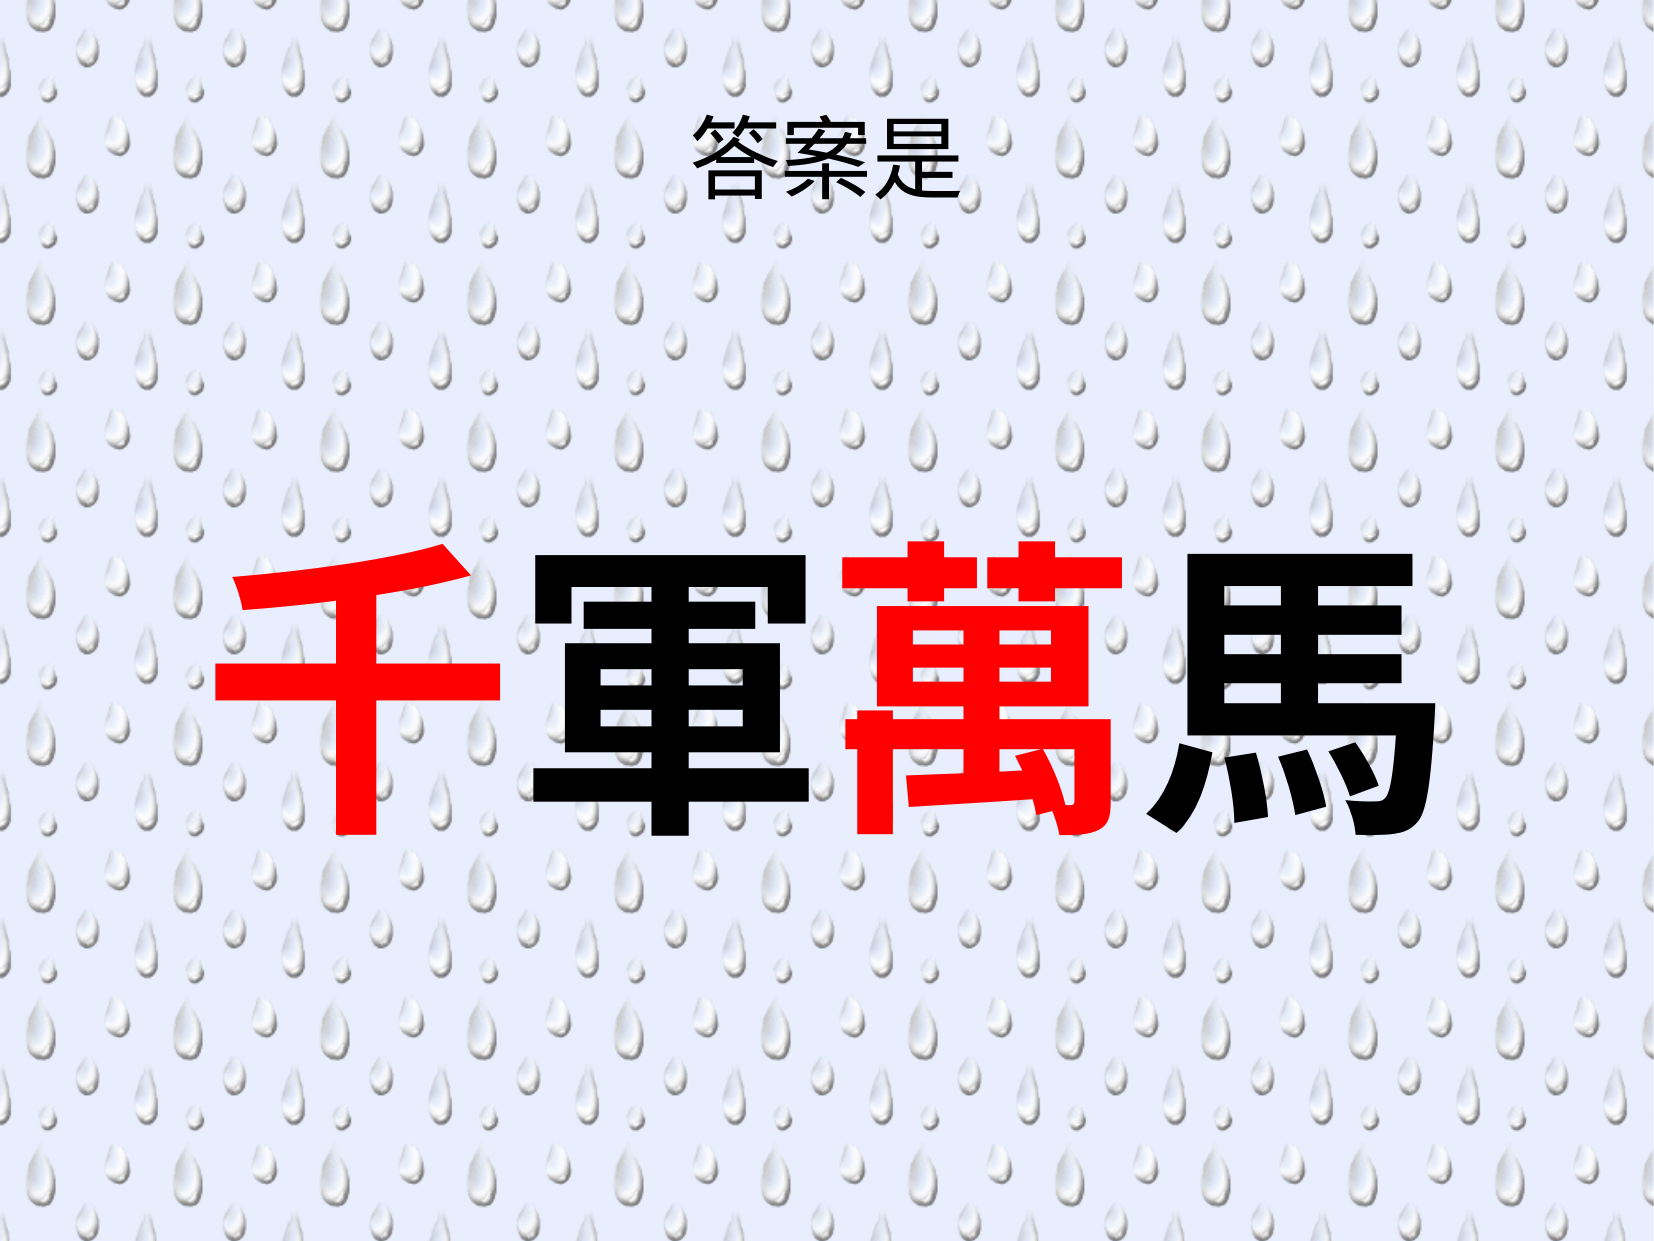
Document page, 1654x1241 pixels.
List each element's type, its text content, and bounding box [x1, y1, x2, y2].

picture [0, 0, 1654, 1241]
title 答案是 [82, 49, 1571, 257]
subtitle 千軍萬馬 [82, 290, 1571, 1109]
